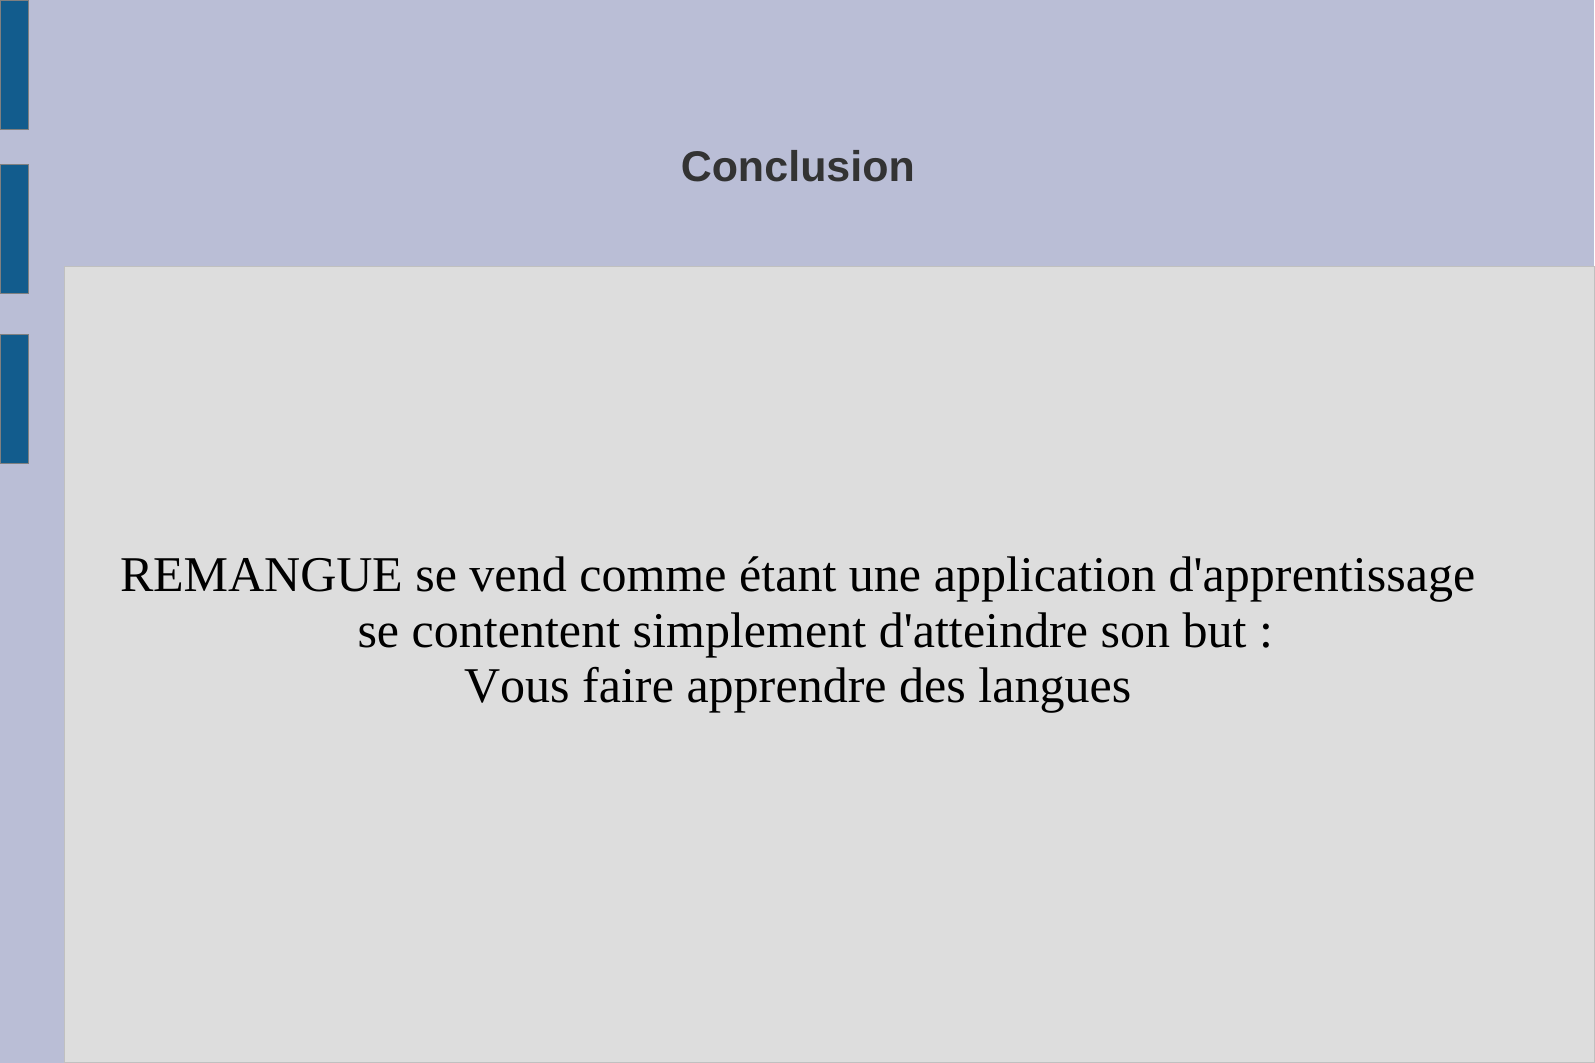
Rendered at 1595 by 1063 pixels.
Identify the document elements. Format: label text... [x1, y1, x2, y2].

subtitle REMANGUE se vend comme étant une application d'apprentissage se contentent simplement d'atteindre son but : Vous faire apprendre des langues [117, 295, 1479, 966]
title Conclusion [117, 78, 1479, 256]
